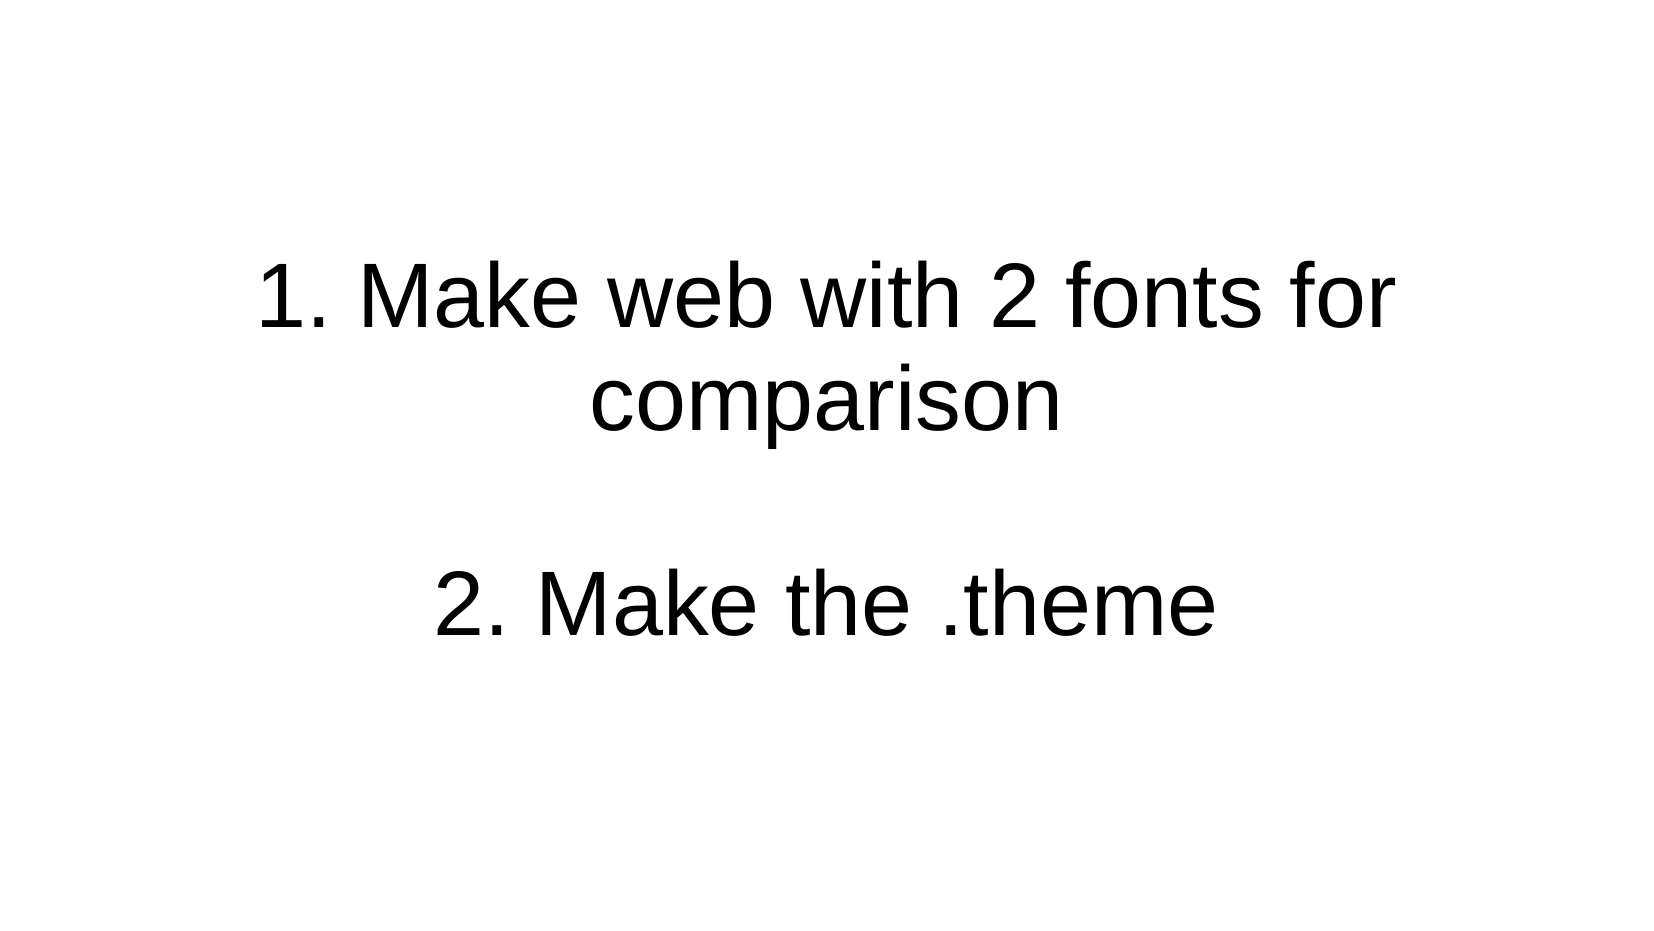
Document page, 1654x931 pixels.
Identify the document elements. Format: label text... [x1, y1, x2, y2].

title 1. Make web with 2 fonts for comparison 2. Make the .theme [82, 37, 1571, 863]
